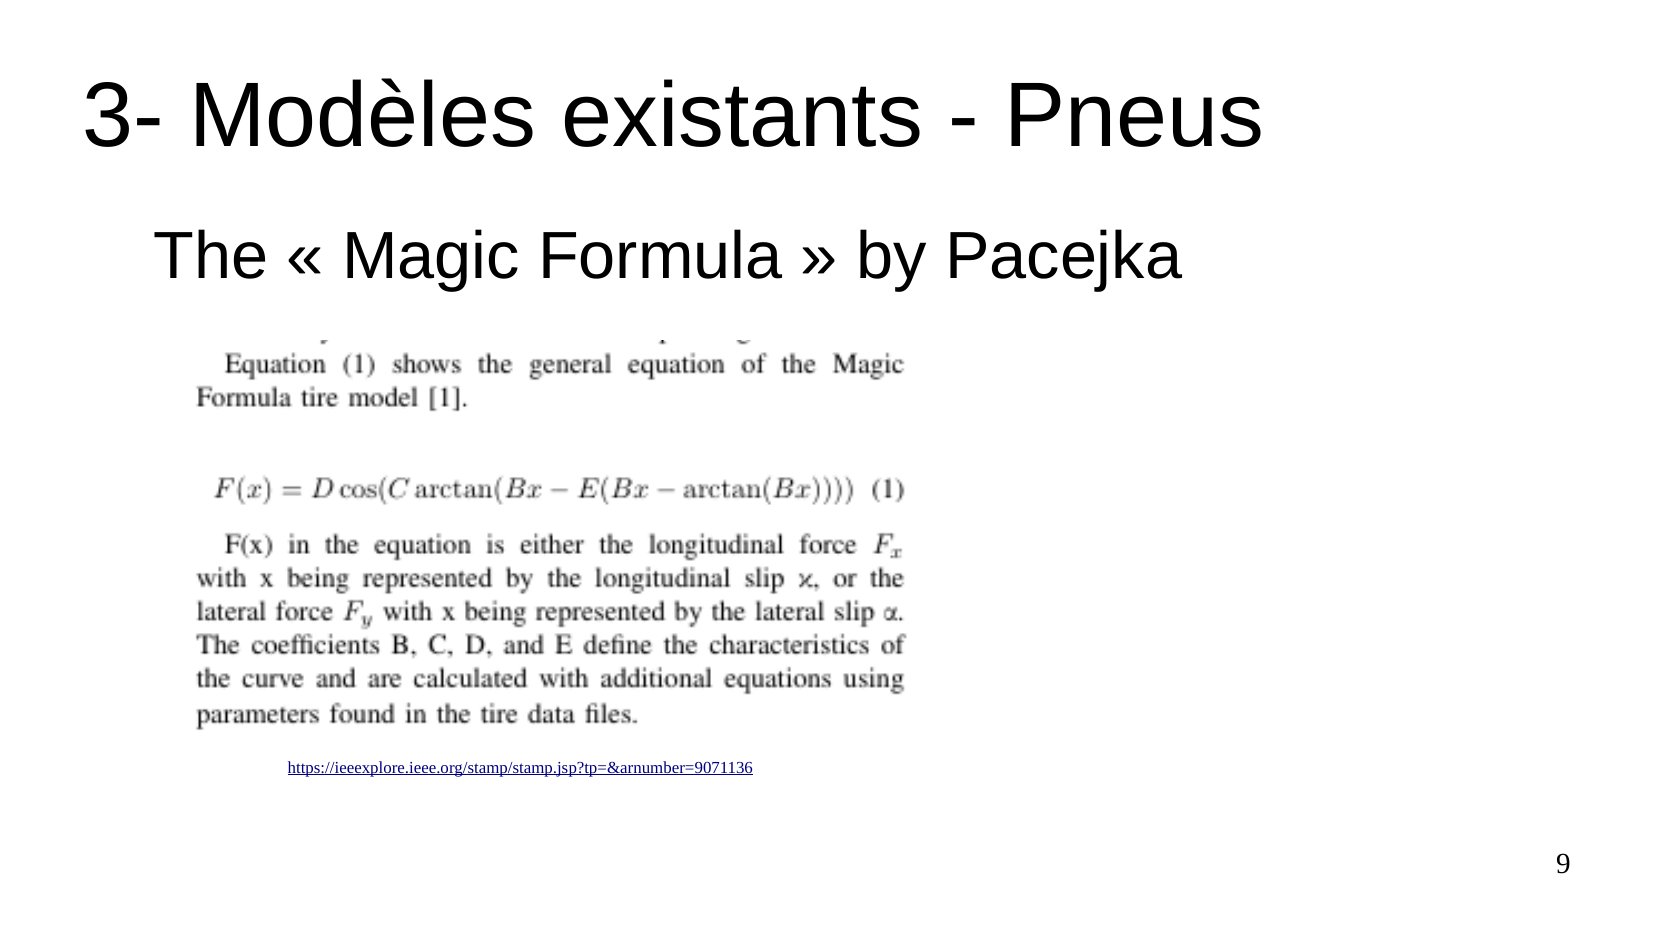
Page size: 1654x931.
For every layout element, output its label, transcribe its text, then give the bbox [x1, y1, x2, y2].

chart [206, 677, 886, 798]
picture [177, 340, 929, 739]
list The « Magic Formula » by Pacejka [82, 217, 1571, 758]
title 3- Modèles existants - Pneus [82, 37, 1571, 193]
